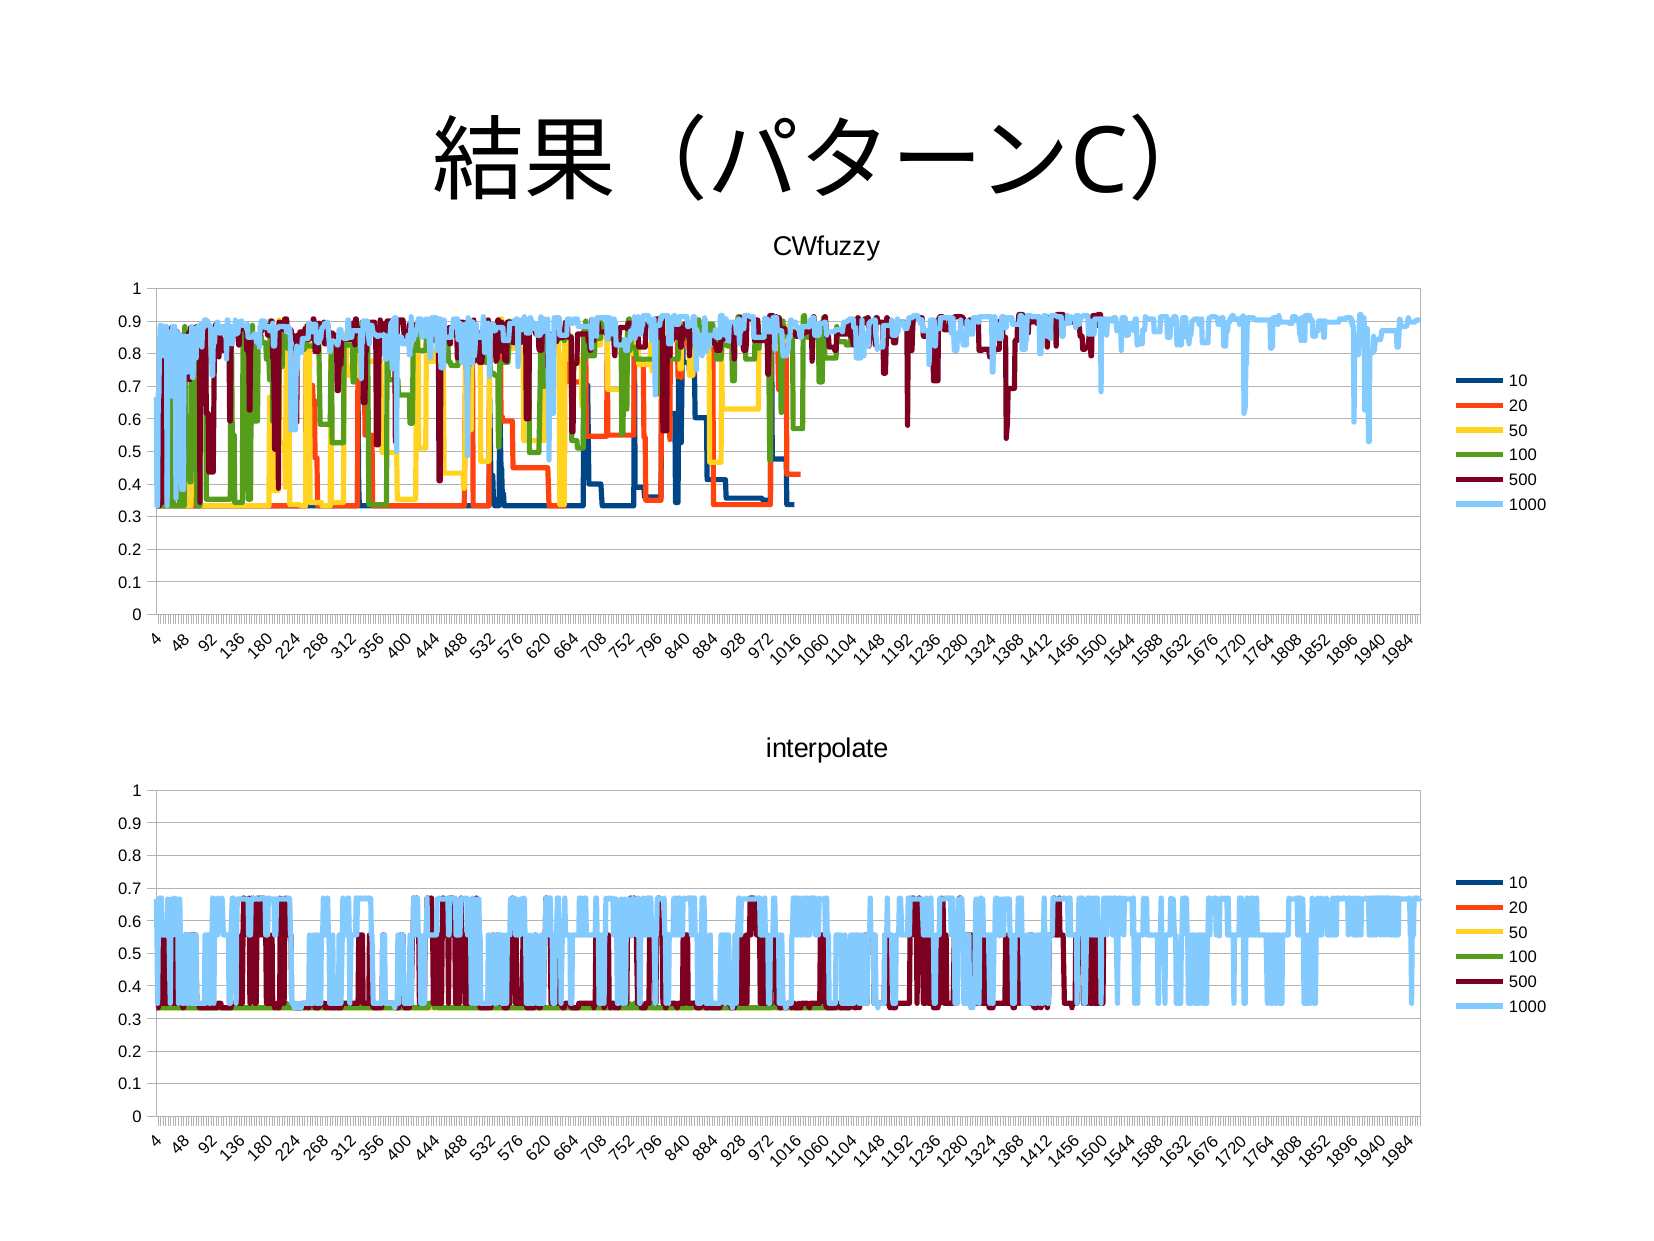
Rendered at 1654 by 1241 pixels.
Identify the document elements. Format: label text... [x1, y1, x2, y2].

chart [88, 708, 1565, 1181]
chart [88, 206, 1565, 679]
title 結果（パターンC） [82, 56, 1571, 250]
